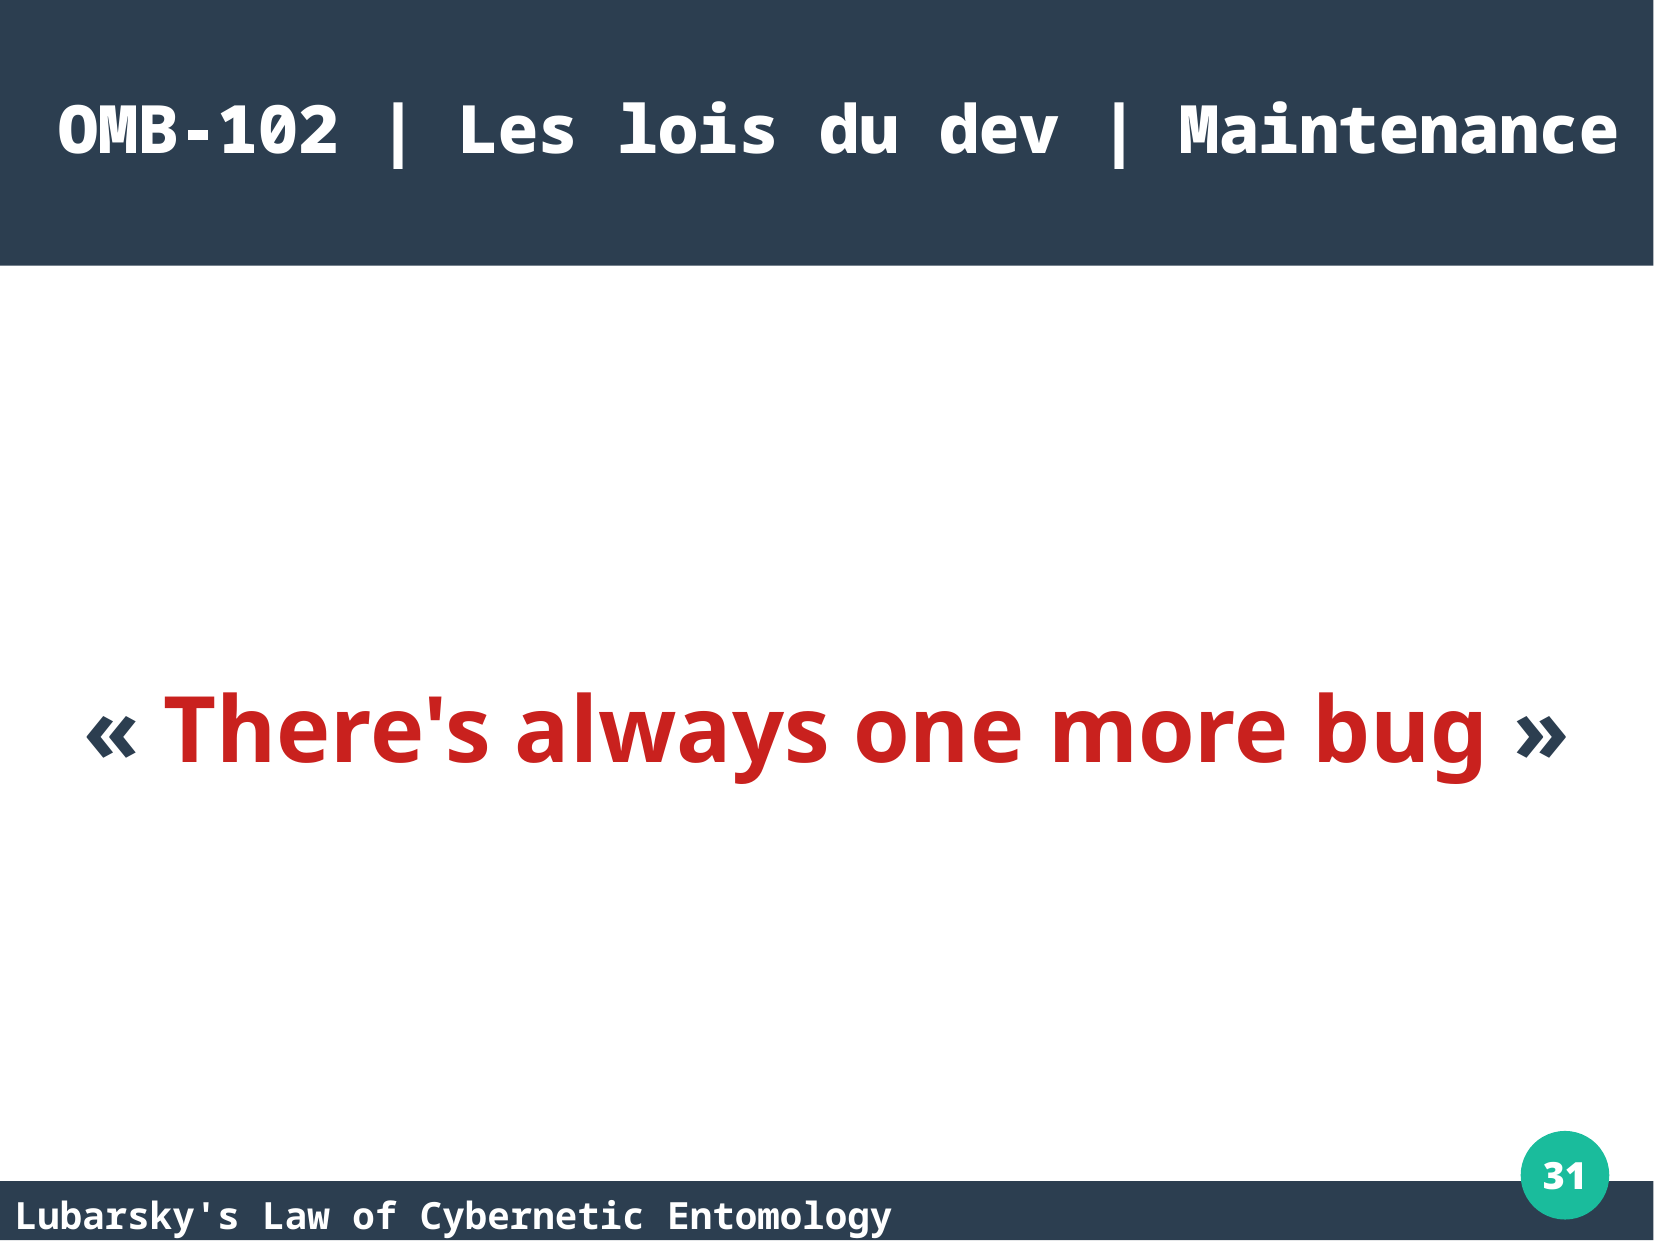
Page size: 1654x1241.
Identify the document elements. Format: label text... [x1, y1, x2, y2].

list « There's always one more bug » [0, 270, 1654, 1181]
title OMB-102 | Les lois du dev | Maintenance [59, 49, 1636, 207]
text_box Lubarsky's Law of Cybernetic Entomology [0, 1181, 1654, 1241]
